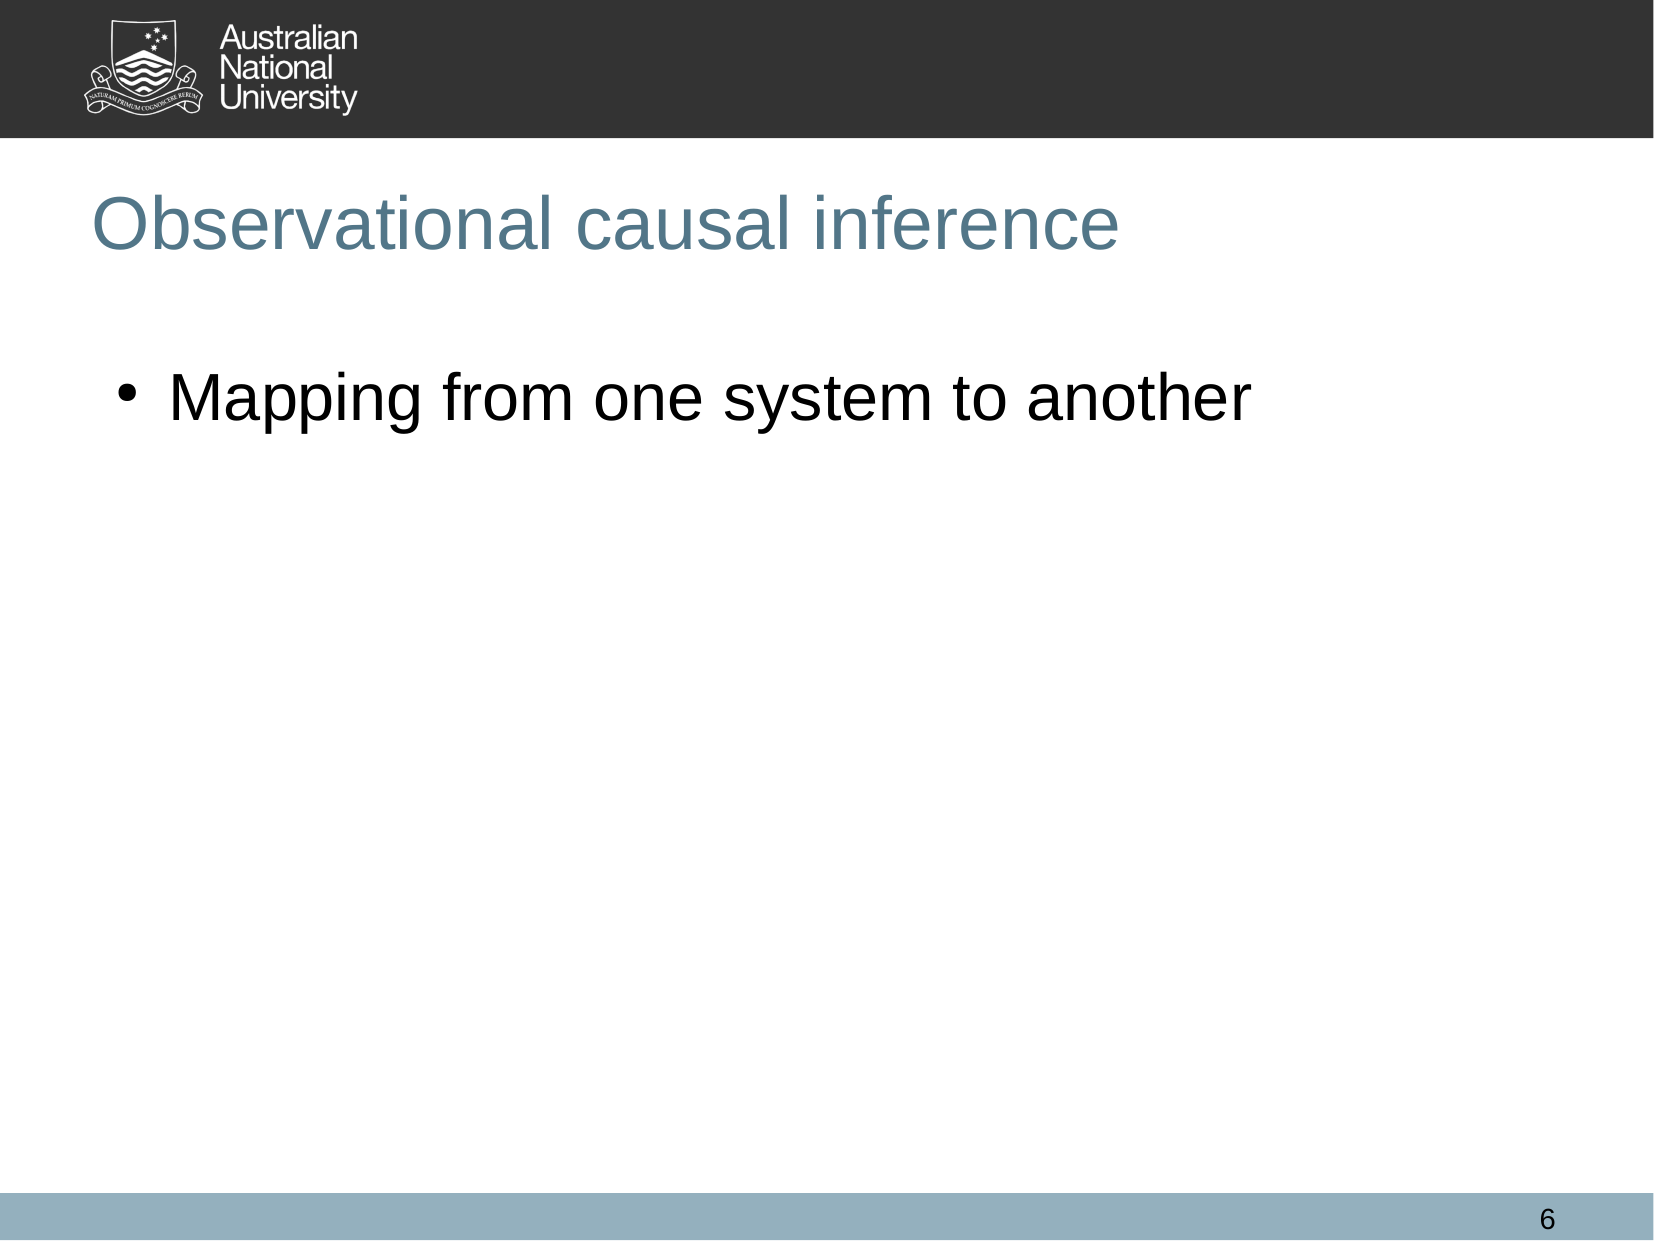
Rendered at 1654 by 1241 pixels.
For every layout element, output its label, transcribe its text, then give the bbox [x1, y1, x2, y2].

picture [84, 20, 358, 116]
list Mapping from one system to another [82, 346, 1571, 1108]
title [84, 138, 1573, 345]
slide_number <number> [1464, 1193, 1571, 1233]
title Observational causal inference [76, 125, 1427, 313]
